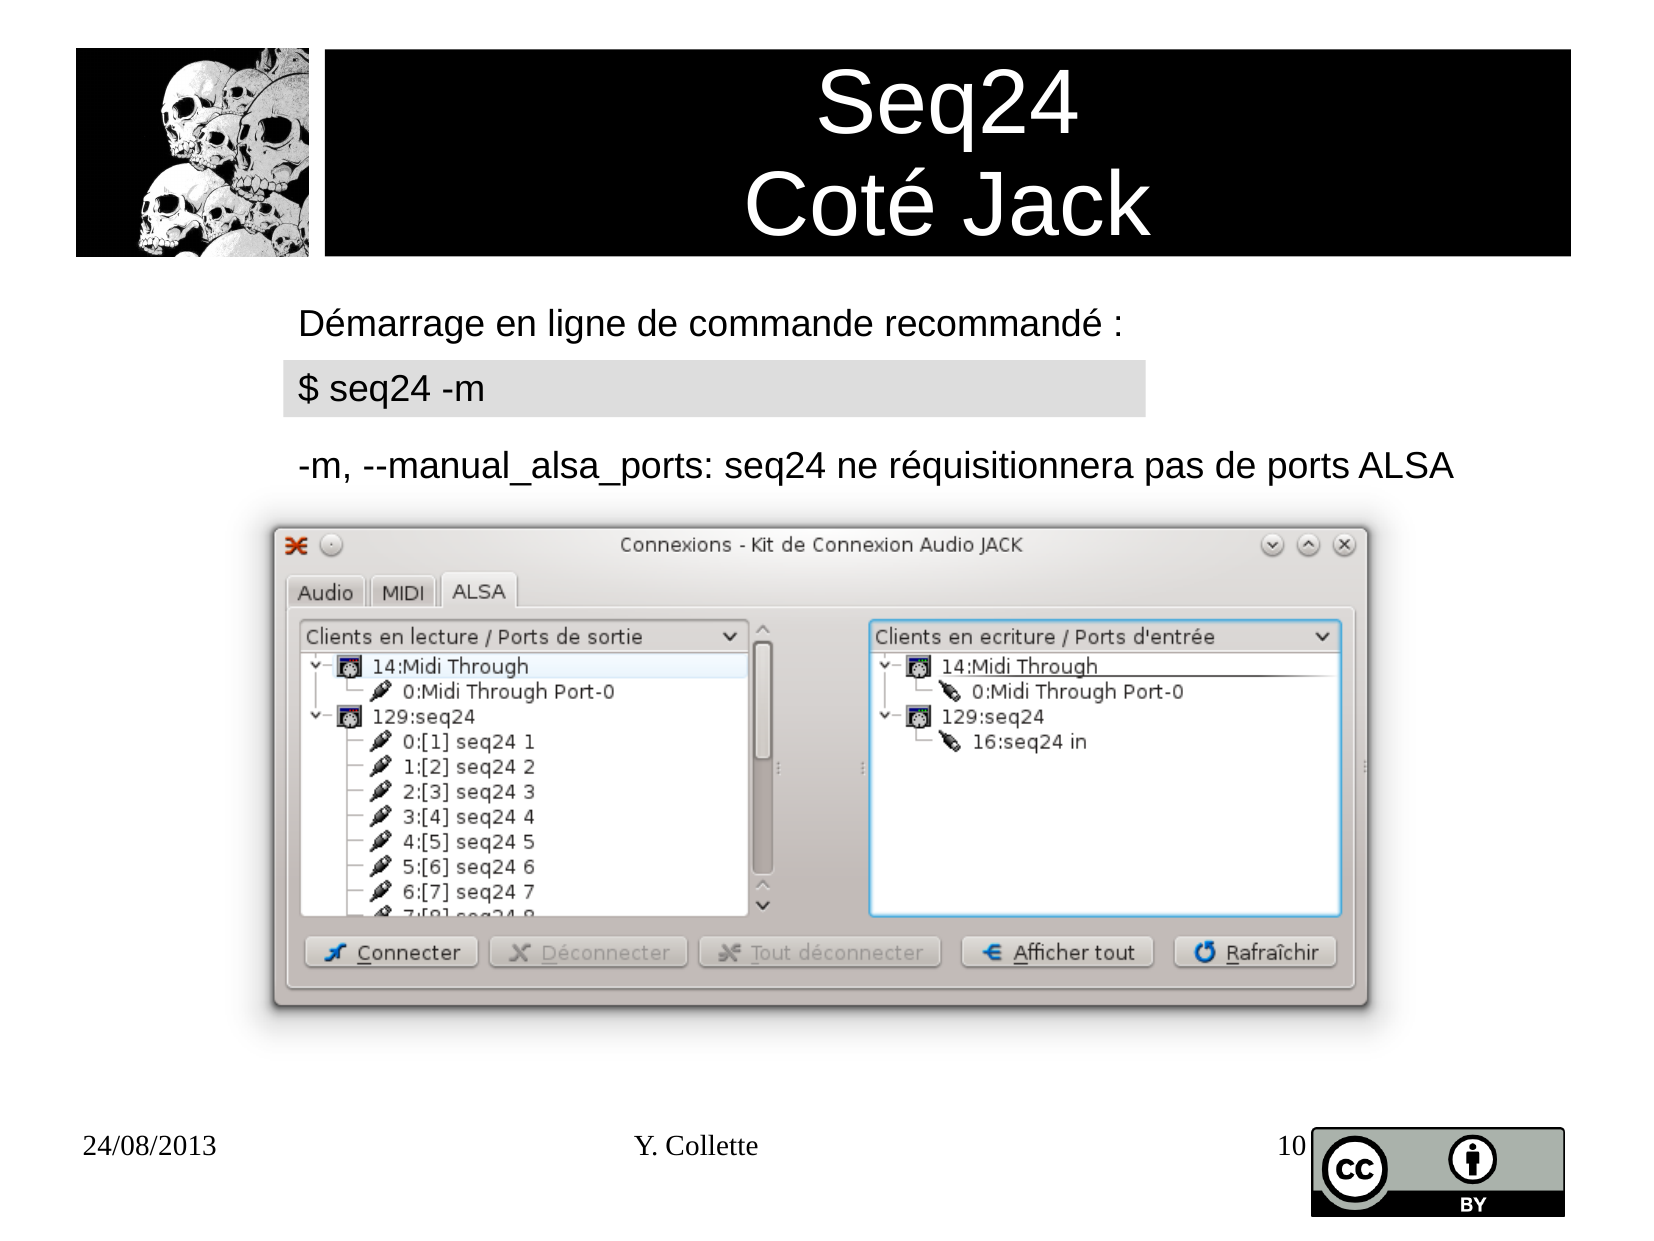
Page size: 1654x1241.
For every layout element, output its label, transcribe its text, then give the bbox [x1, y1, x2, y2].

picture [212, 466, 1430, 1068]
picture [76, 48, 309, 257]
text_box -m, --manual_alsa_ports: seq24 ne réquisitionnera pas de ports ALSA [283, 437, 1489, 494]
text_box Démarrage en ligne de commande recommandé : [283, 295, 1146, 353]
title Seq24 Coté Jack [324, 49, 1571, 257]
picture [1311, 1127, 1565, 1217]
text_box $ seq24 -m [283, 360, 1146, 418]
